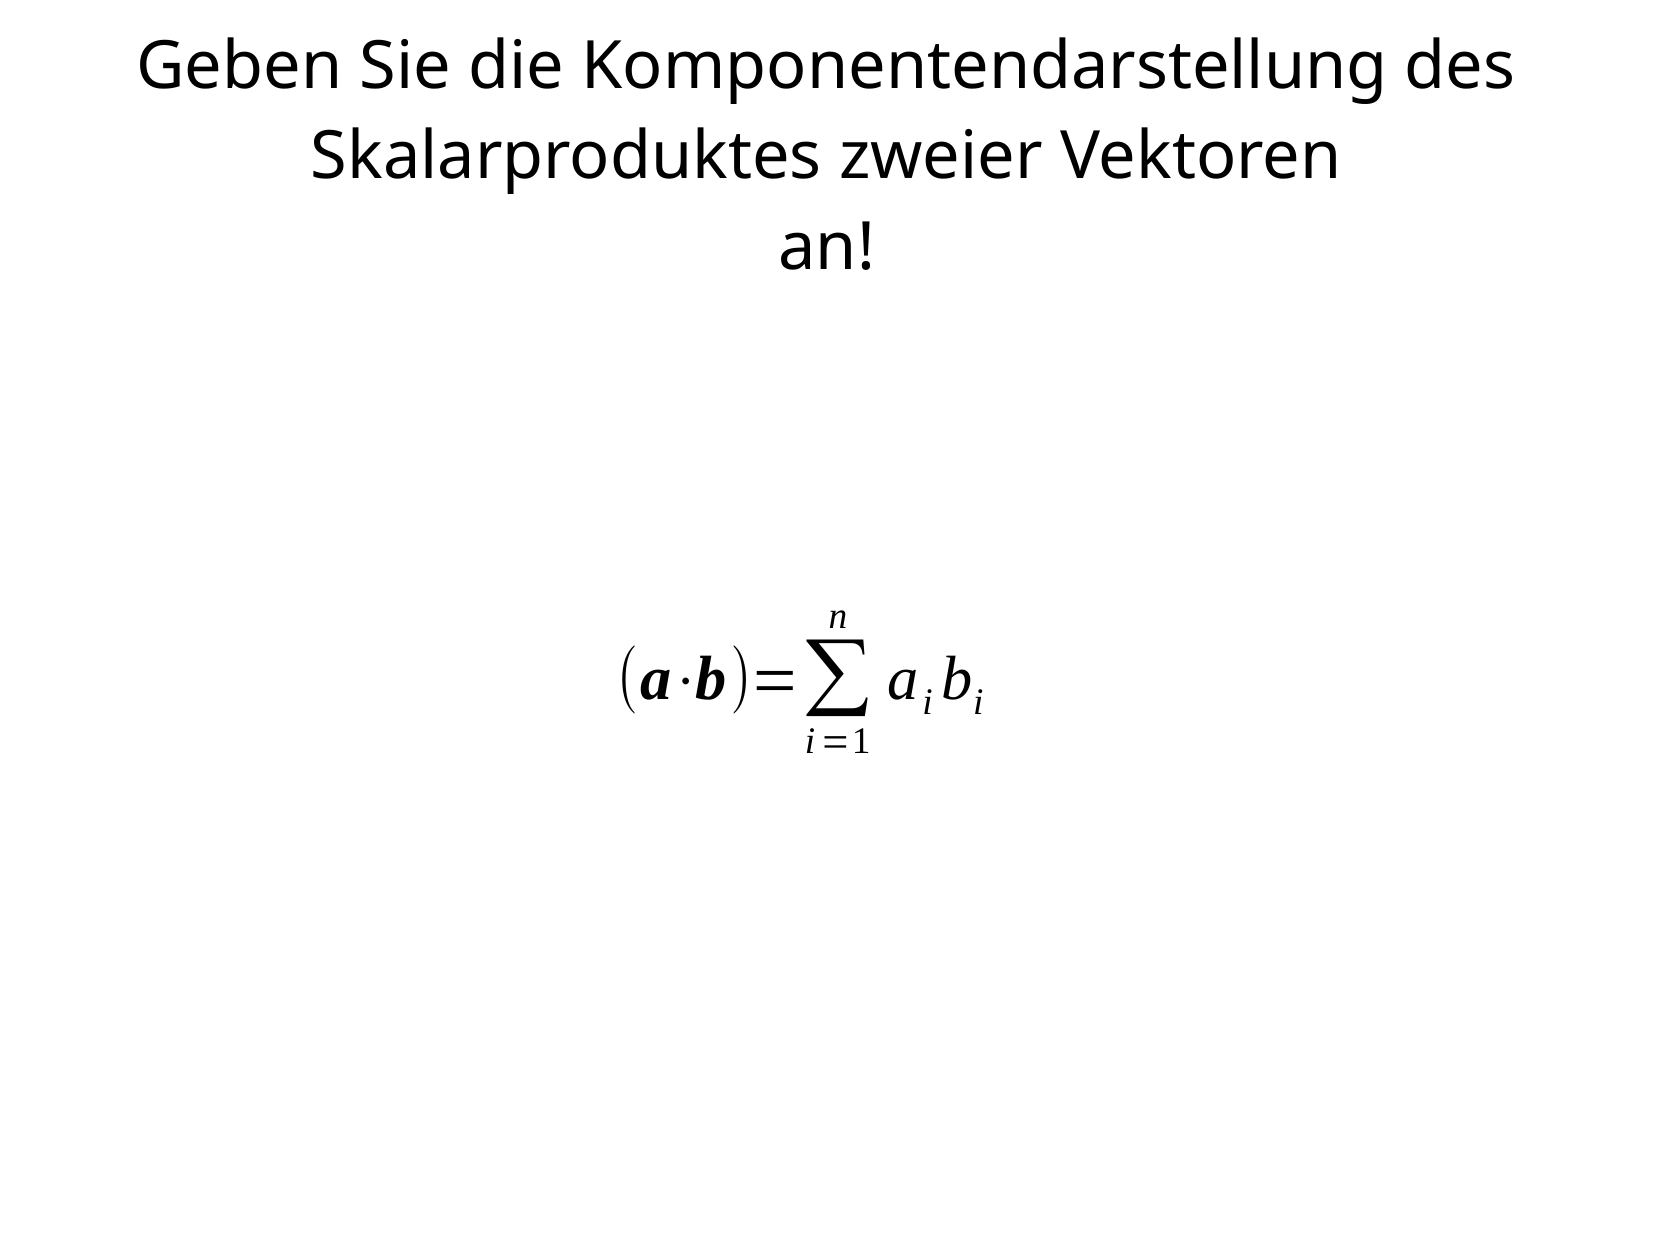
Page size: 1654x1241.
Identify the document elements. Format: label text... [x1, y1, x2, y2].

title Geben Sie die Komponentendarstellung des Skalarproduktes zweier Vektoren an! [82, 20, 1571, 286]
chart [601, 593, 1000, 765]
